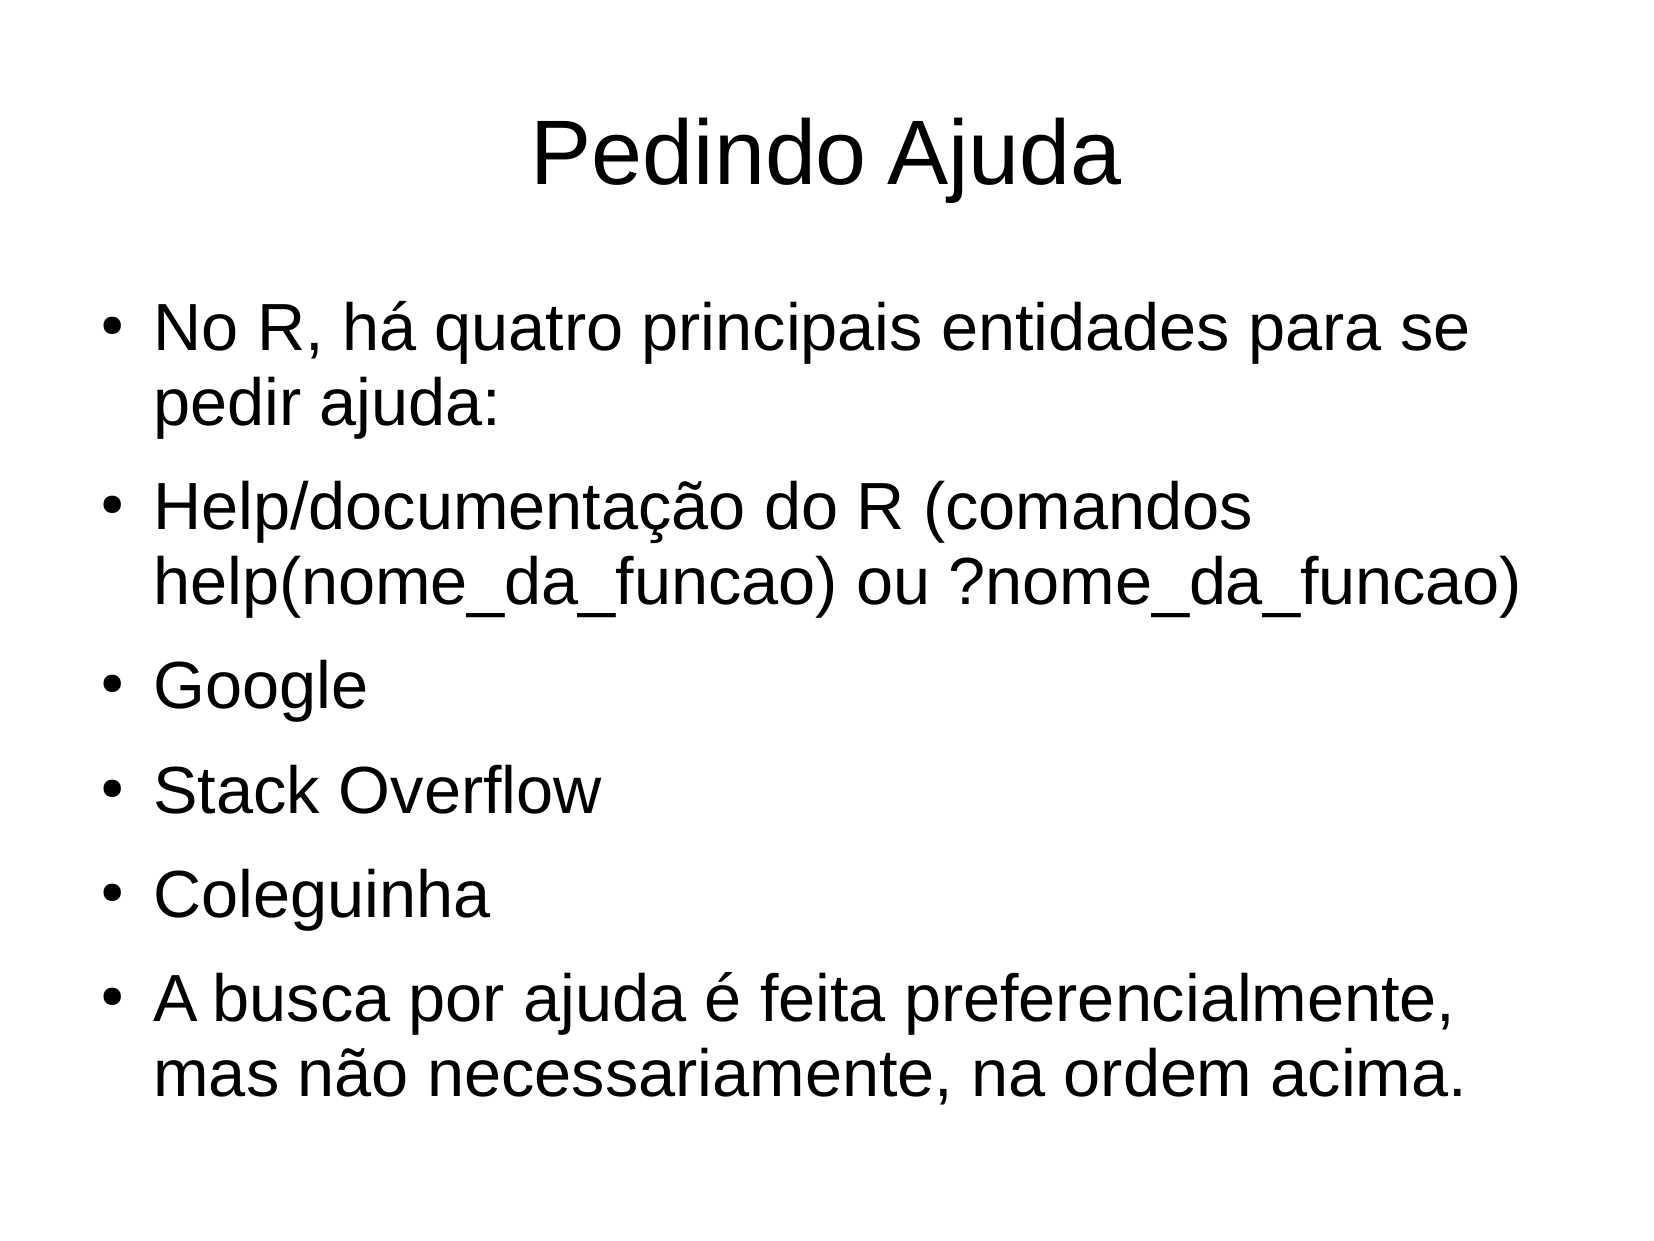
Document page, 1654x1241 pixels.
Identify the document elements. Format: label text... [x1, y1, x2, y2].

title Pedindo Ajuda [82, 49, 1571, 257]
list No R, há quatro principais entidades para se pedir ajuda: Help/documentação do R (comandos help(nome_da_funcao) ou ?nome_da_funcao) Google Stack Overflow Coleguinha A busca por ajuda é feita preferencialmente, mas não necessariamente, na ordem acima. [82, 290, 1571, 1170]
